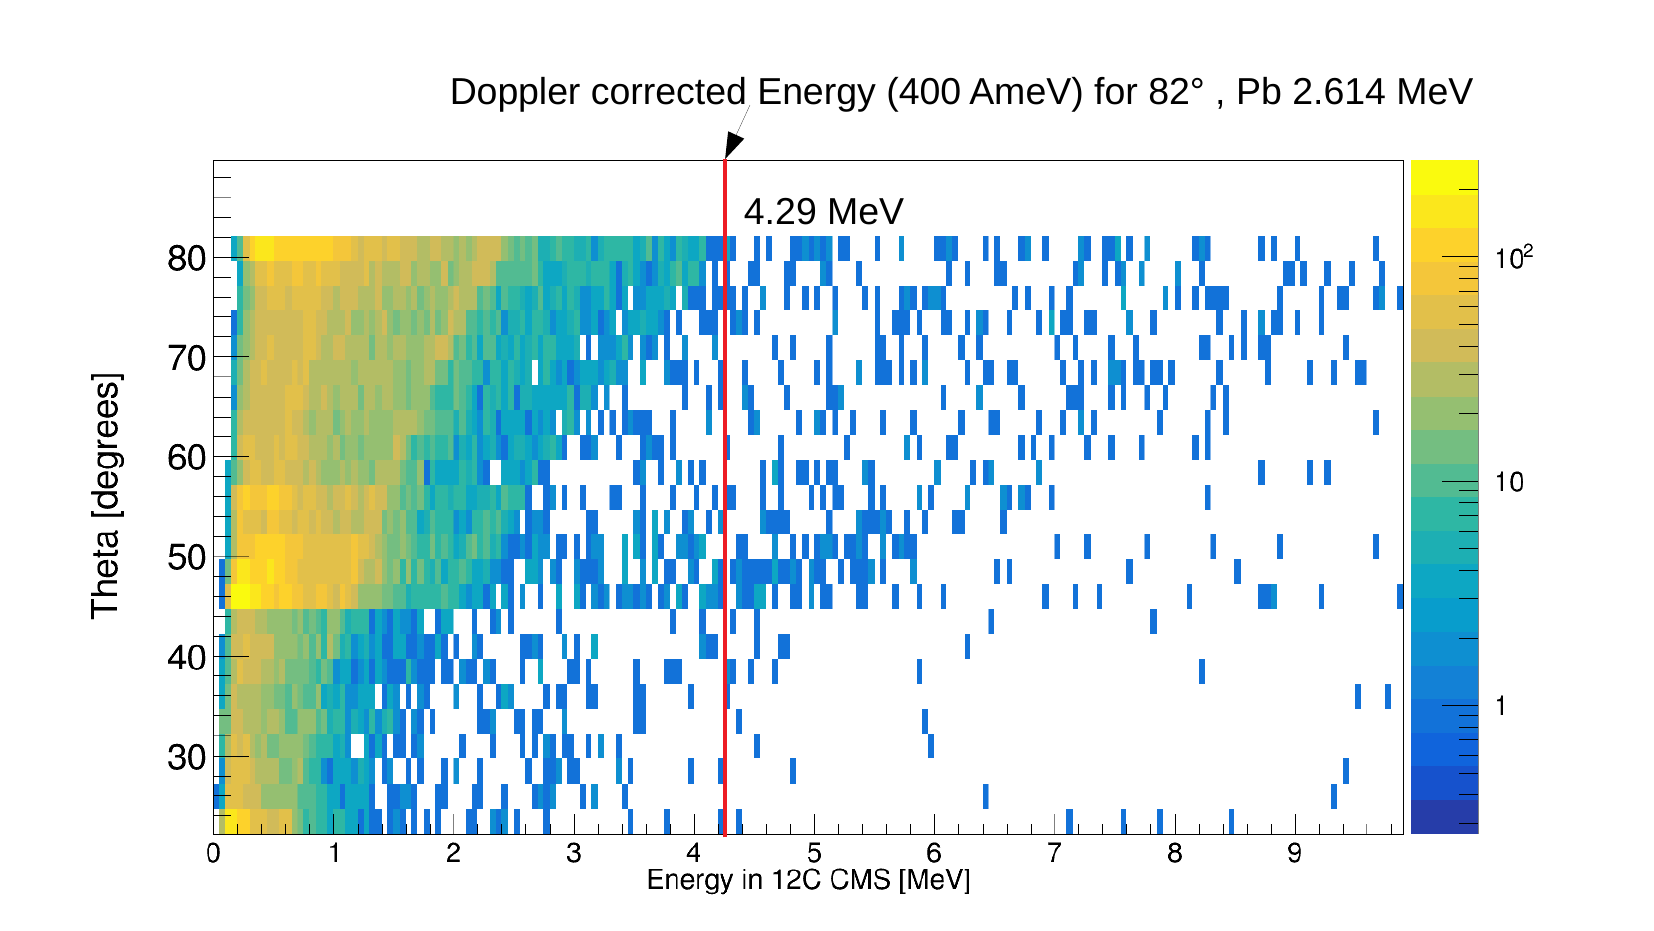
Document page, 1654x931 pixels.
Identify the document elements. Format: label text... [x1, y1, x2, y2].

picture [75, 130, 1545, 916]
text_box 4.29 MeV [729, 183, 1075, 241]
text_box Doppler corrected Energy (400 AmeV) for 82° , Pb 2.614 MeV [435, 63, 1516, 121]
